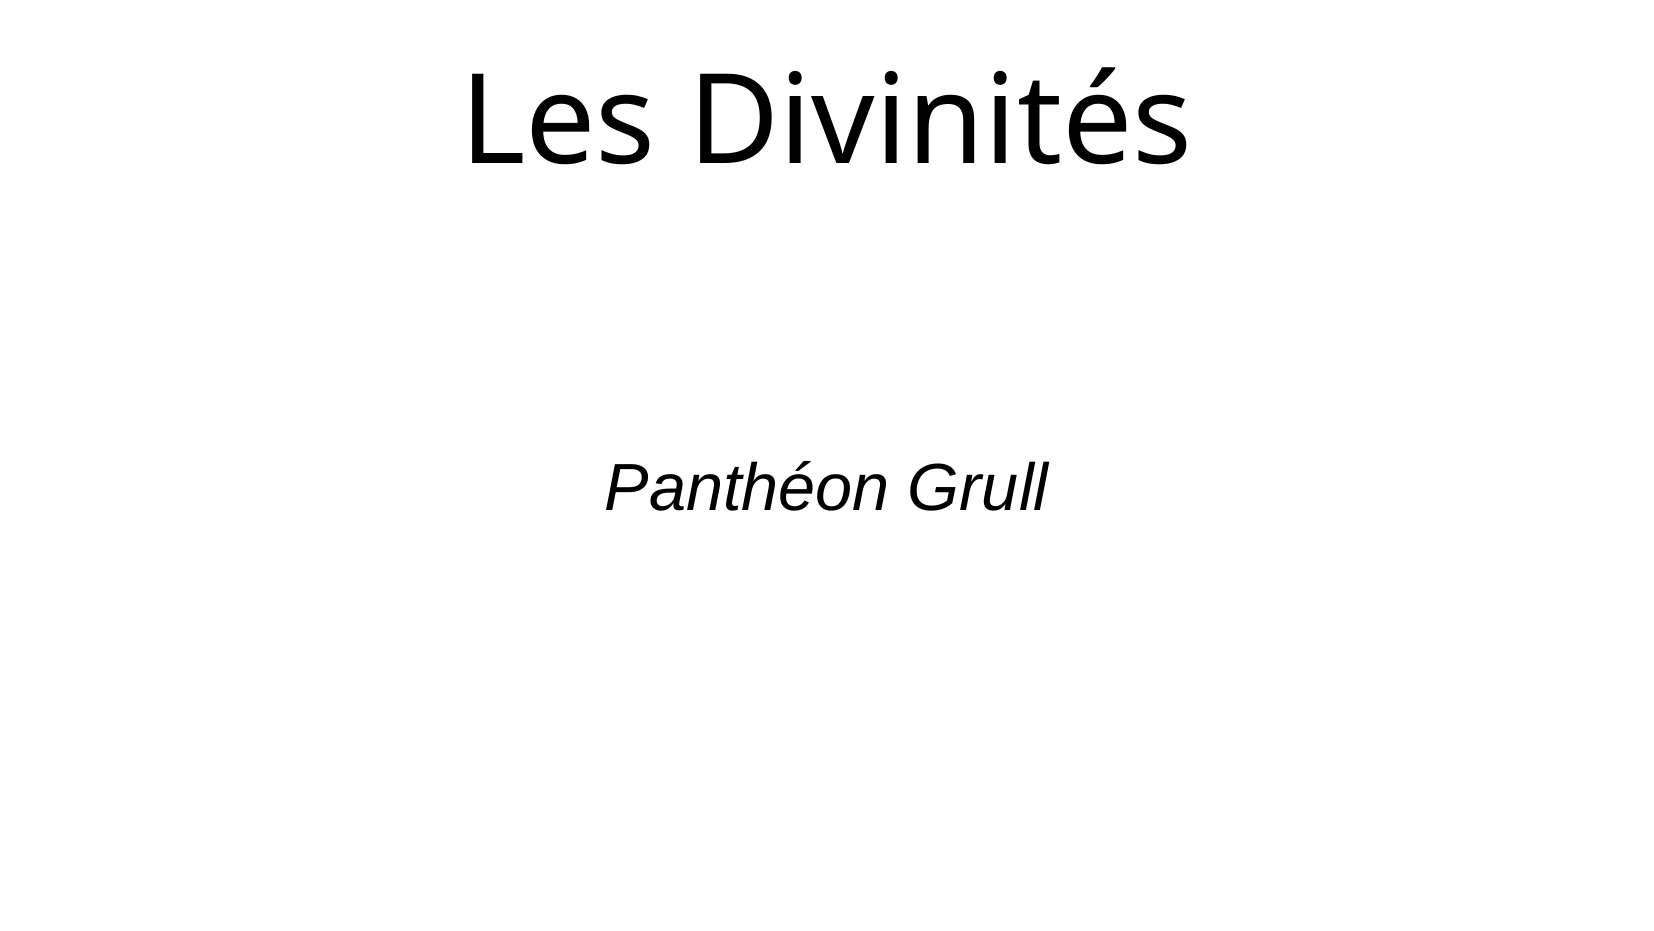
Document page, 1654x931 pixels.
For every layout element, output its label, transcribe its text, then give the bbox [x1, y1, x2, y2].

title Les Divinités [82, 37, 1571, 193]
subtitle Panthéon Grull [82, 217, 1571, 758]
